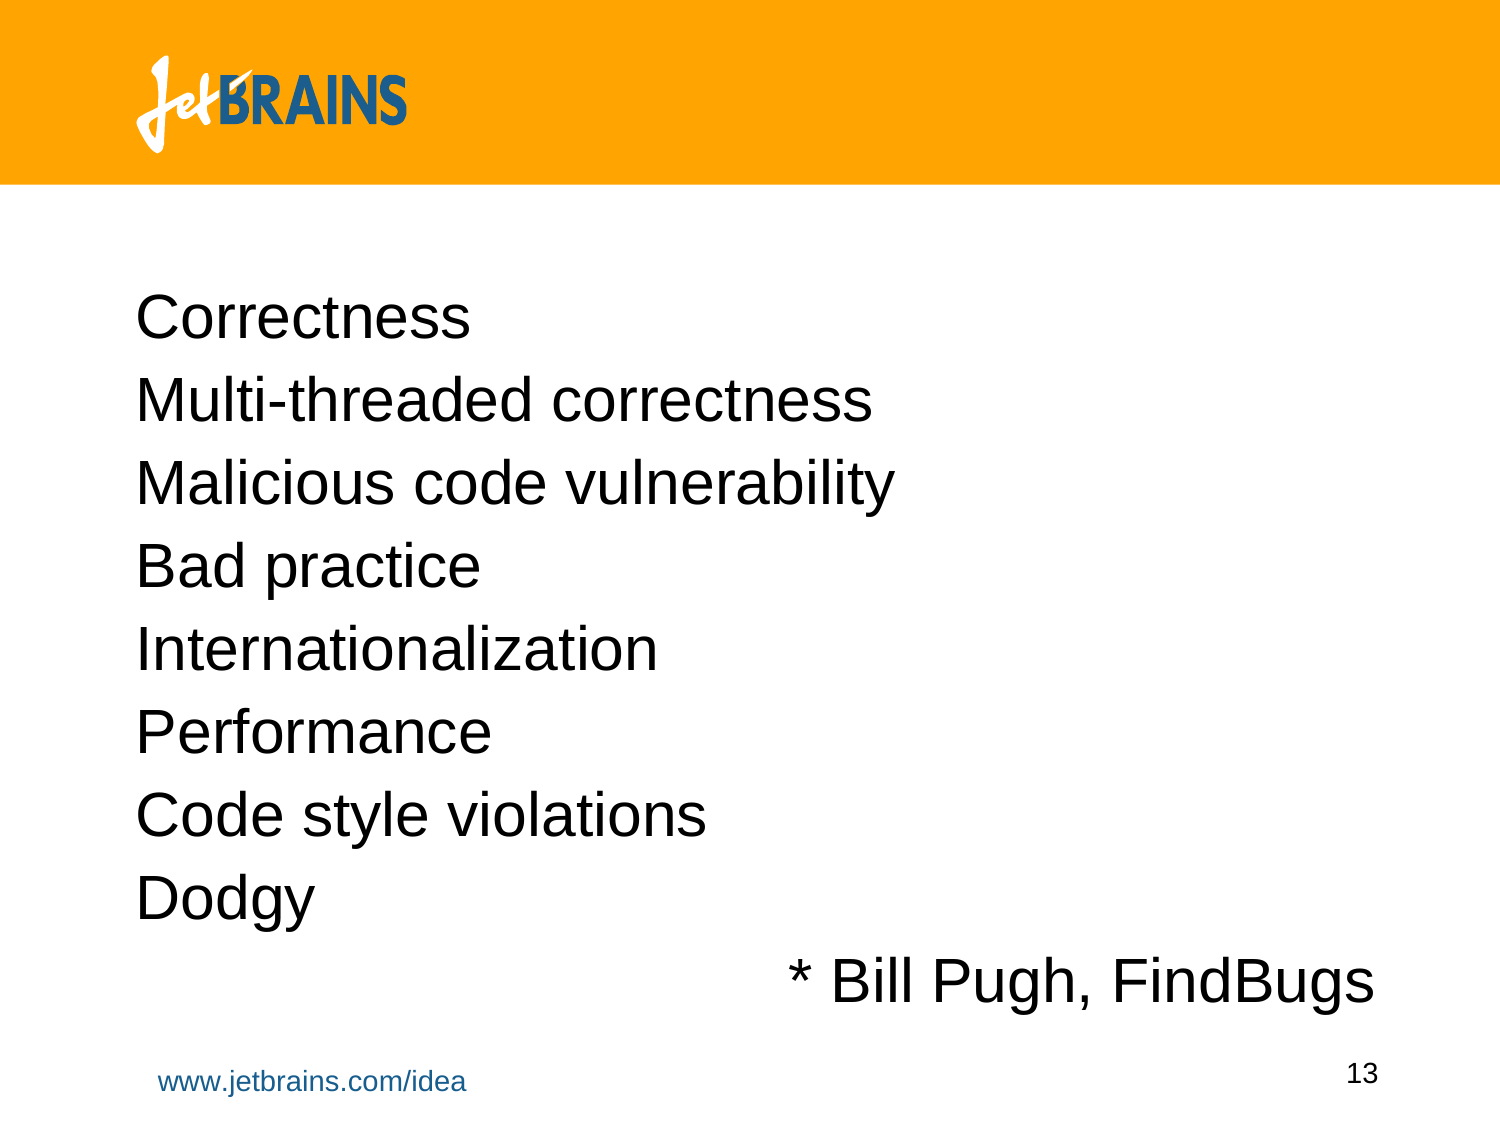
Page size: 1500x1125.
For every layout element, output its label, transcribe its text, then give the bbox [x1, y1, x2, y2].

subtitle Correctness Multi-threaded correctness Malicious code vulnerability Bad practice Internationalization Performance Code style violations Dodgy * Bill Pugh, FindBugs [135, 278, 1377, 1022]
